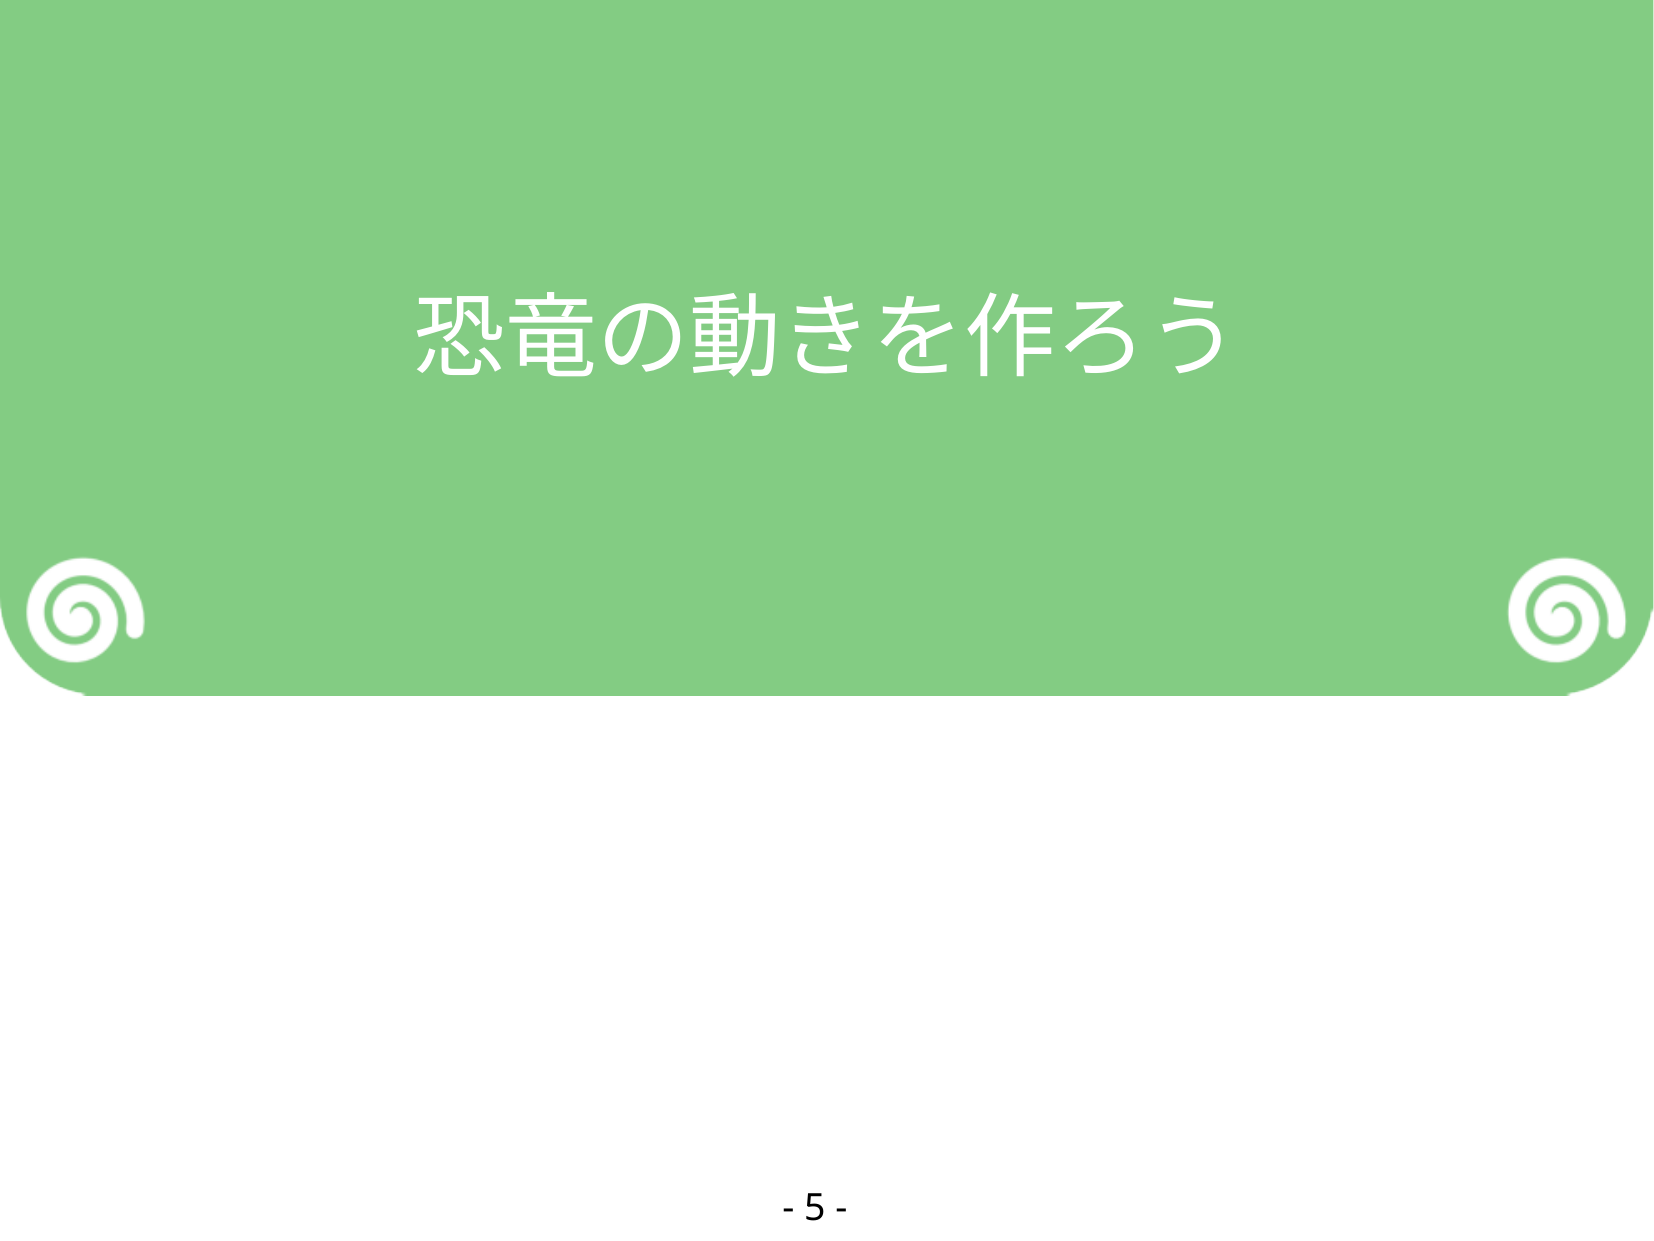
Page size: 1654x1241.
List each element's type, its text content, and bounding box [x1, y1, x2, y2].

text_box - 5 - [767, 1173, 886, 1241]
title 恐竜の動きを作ろう [82, 226, 1571, 434]
picture [0, 0, 1654, 696]
